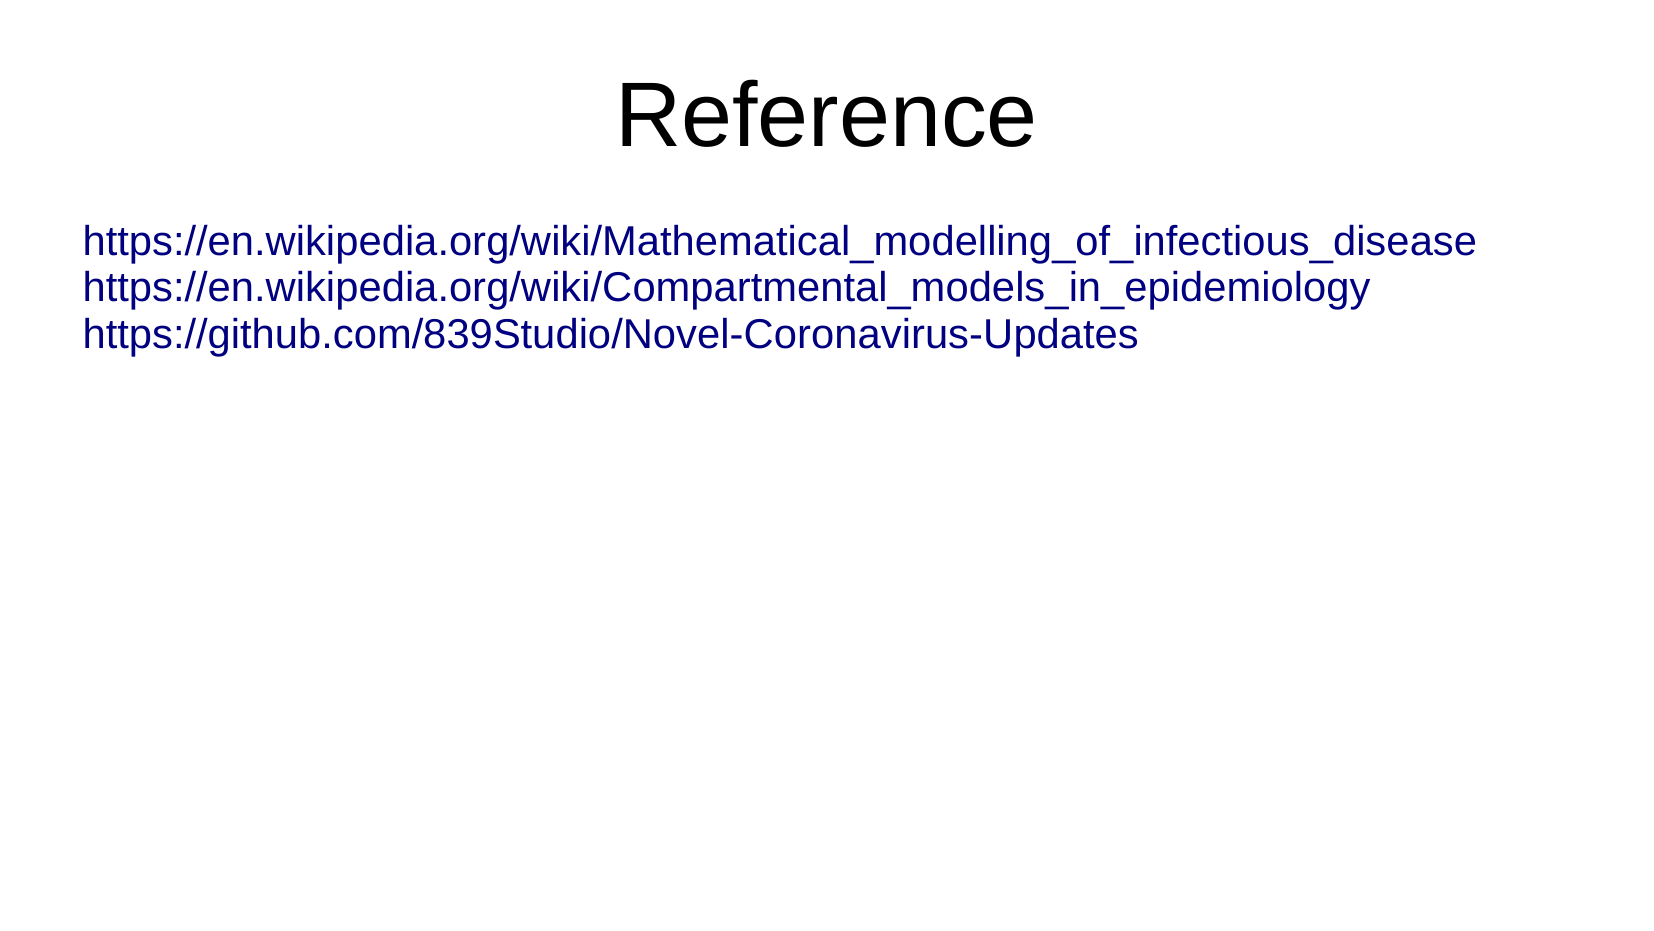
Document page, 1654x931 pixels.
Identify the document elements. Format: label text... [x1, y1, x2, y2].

title Reference [82, 37, 1571, 193]
subtitle https://en.wikipedia.org/wiki/Mathematical_modelling_of_infectious_disease https://en.wikipedia.org/wiki/Compartmental_models_in_epidemiology https://github.com/839Studio/Novel-Coronavirus-Updates [82, 217, 1571, 758]
